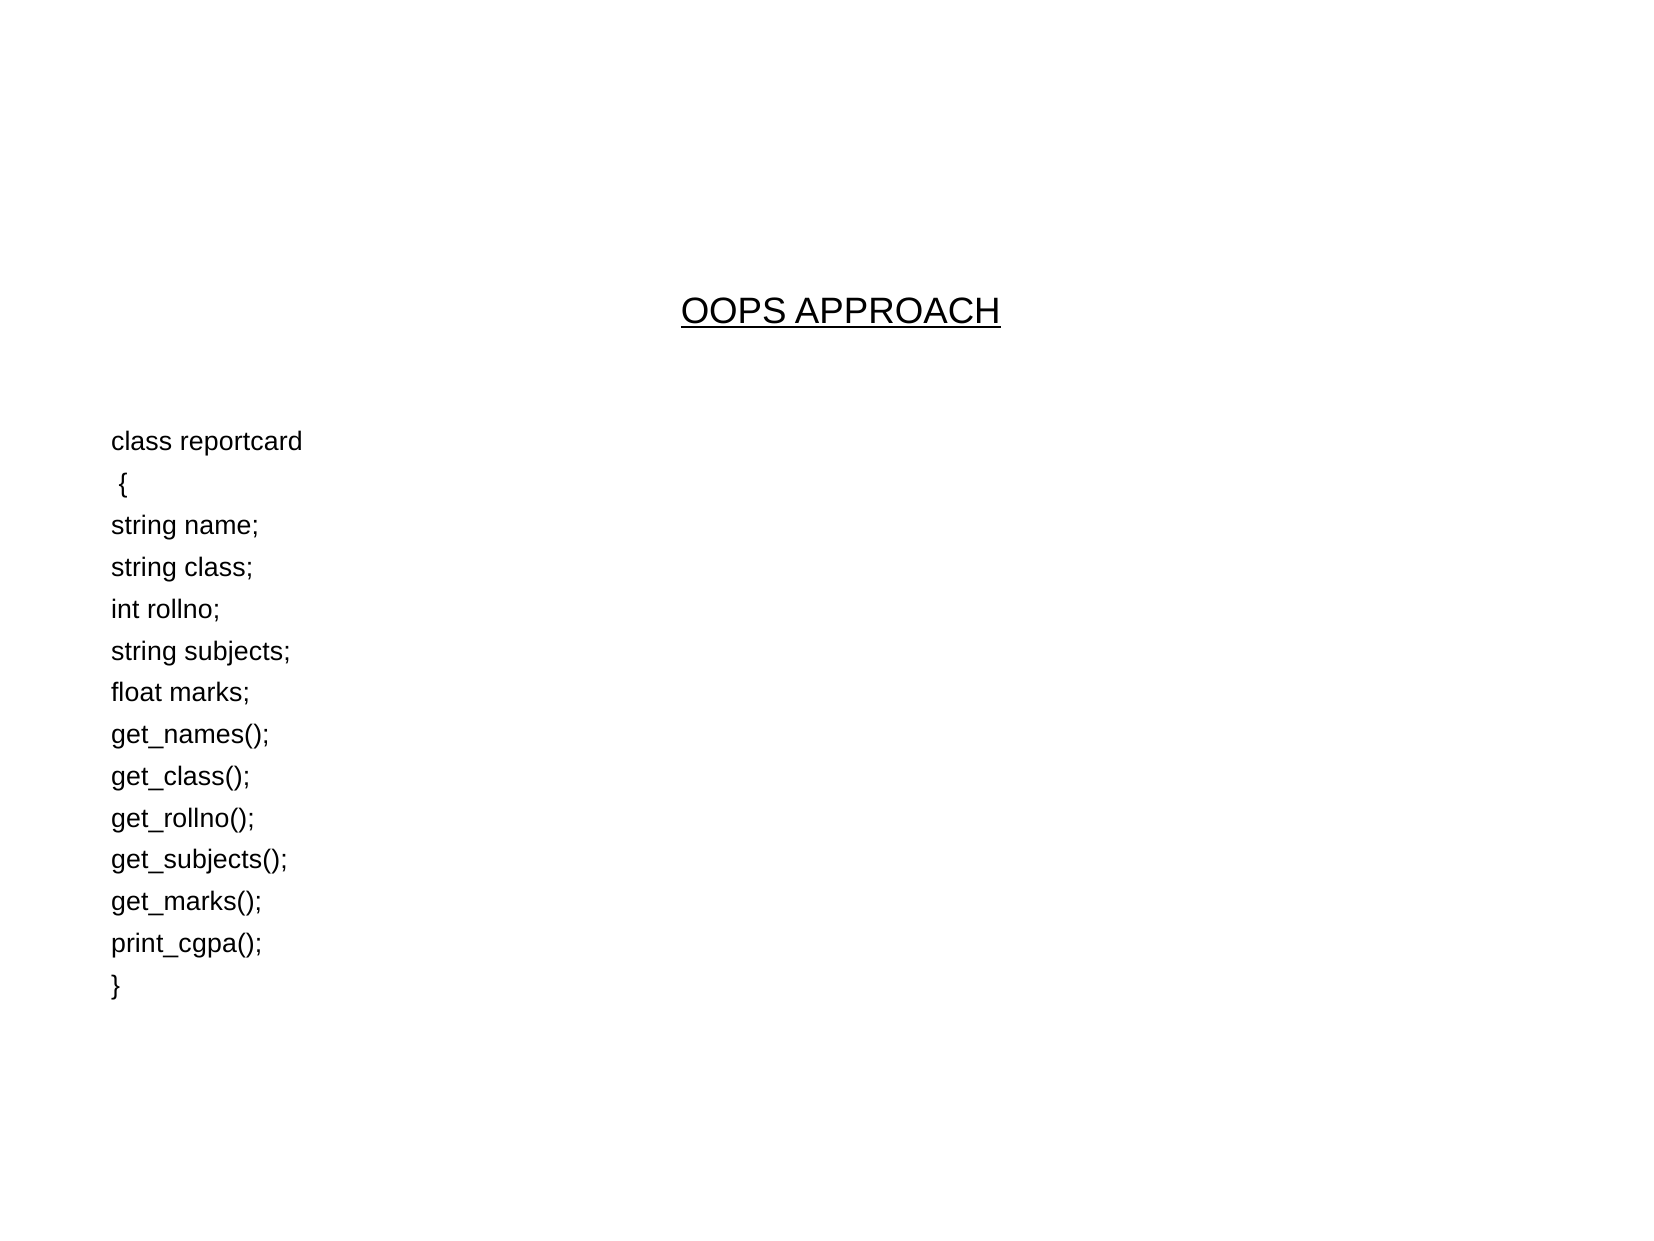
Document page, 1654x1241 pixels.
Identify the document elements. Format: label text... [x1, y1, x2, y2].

list OOPS APPROACH class reportcard { string name; string class; int rollno; string subjects; float marks; get_names(); get_class(); get_rollno(); get_subjects(); get_marks(); print_cgpa(); } [82, 290, 1571, 1010]
